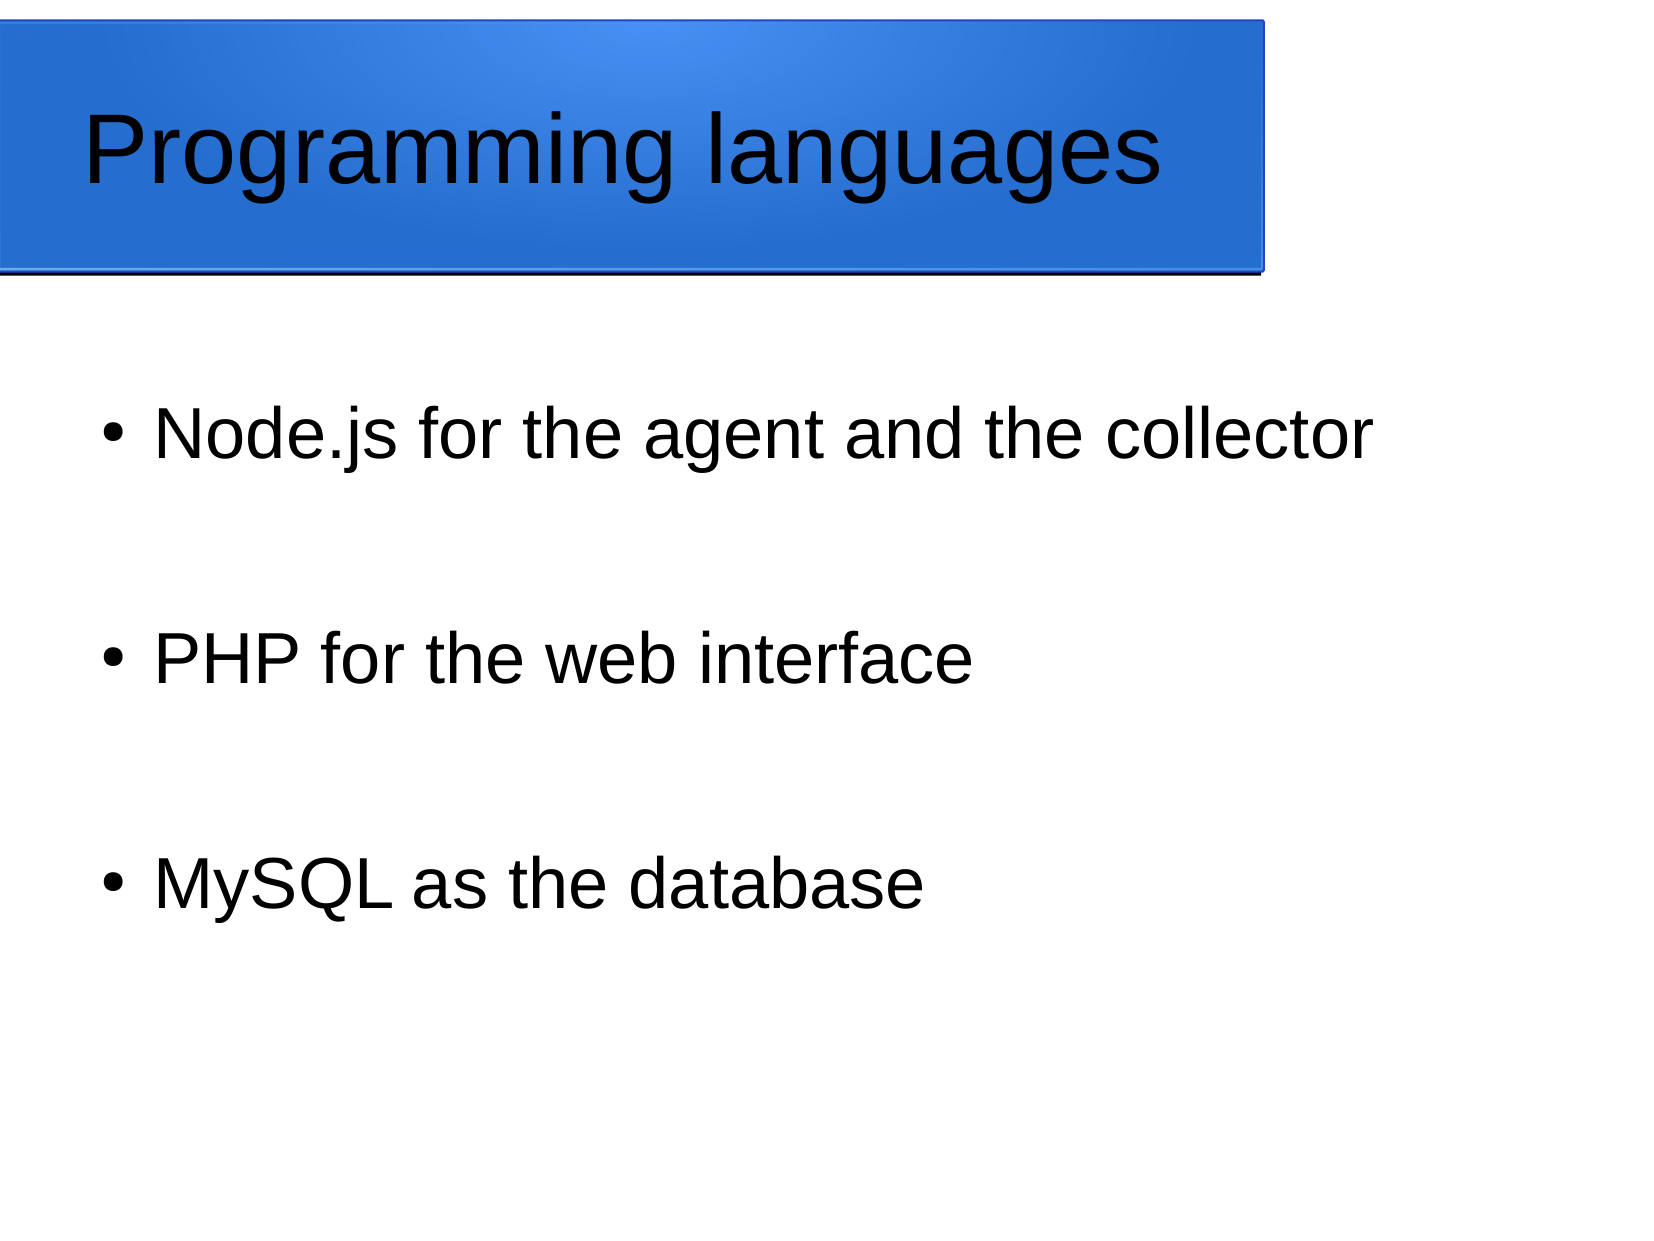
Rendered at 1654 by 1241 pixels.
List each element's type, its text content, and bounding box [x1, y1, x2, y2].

title Programming languages [82, 47, 1235, 252]
list Node.js for the agent and the collector PHP for the web interface MySQL as the database [82, 299, 1571, 1019]
